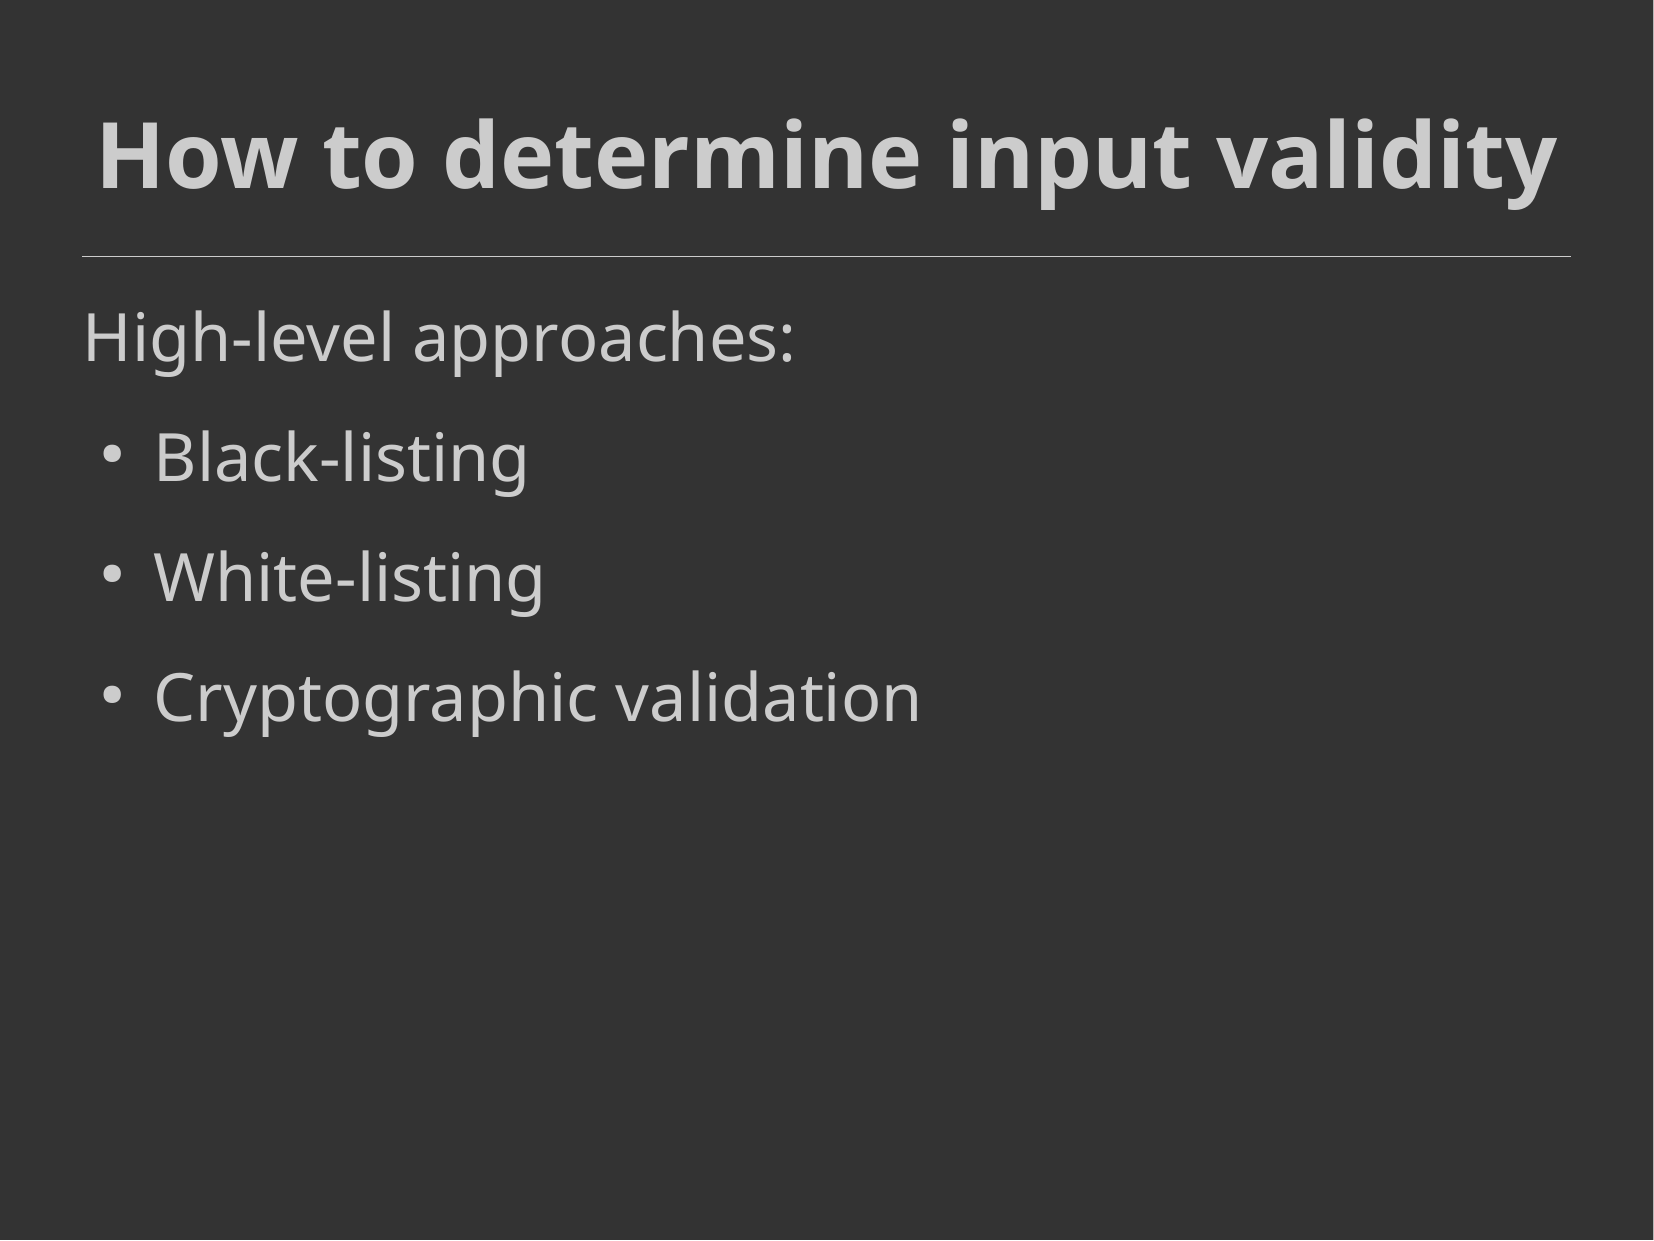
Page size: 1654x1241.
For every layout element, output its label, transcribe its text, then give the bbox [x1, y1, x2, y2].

list High-level approaches: Black-listing White-listing Cryptographic validation [82, 290, 1571, 1010]
title How to determine input validity [82, 45, 1571, 260]
